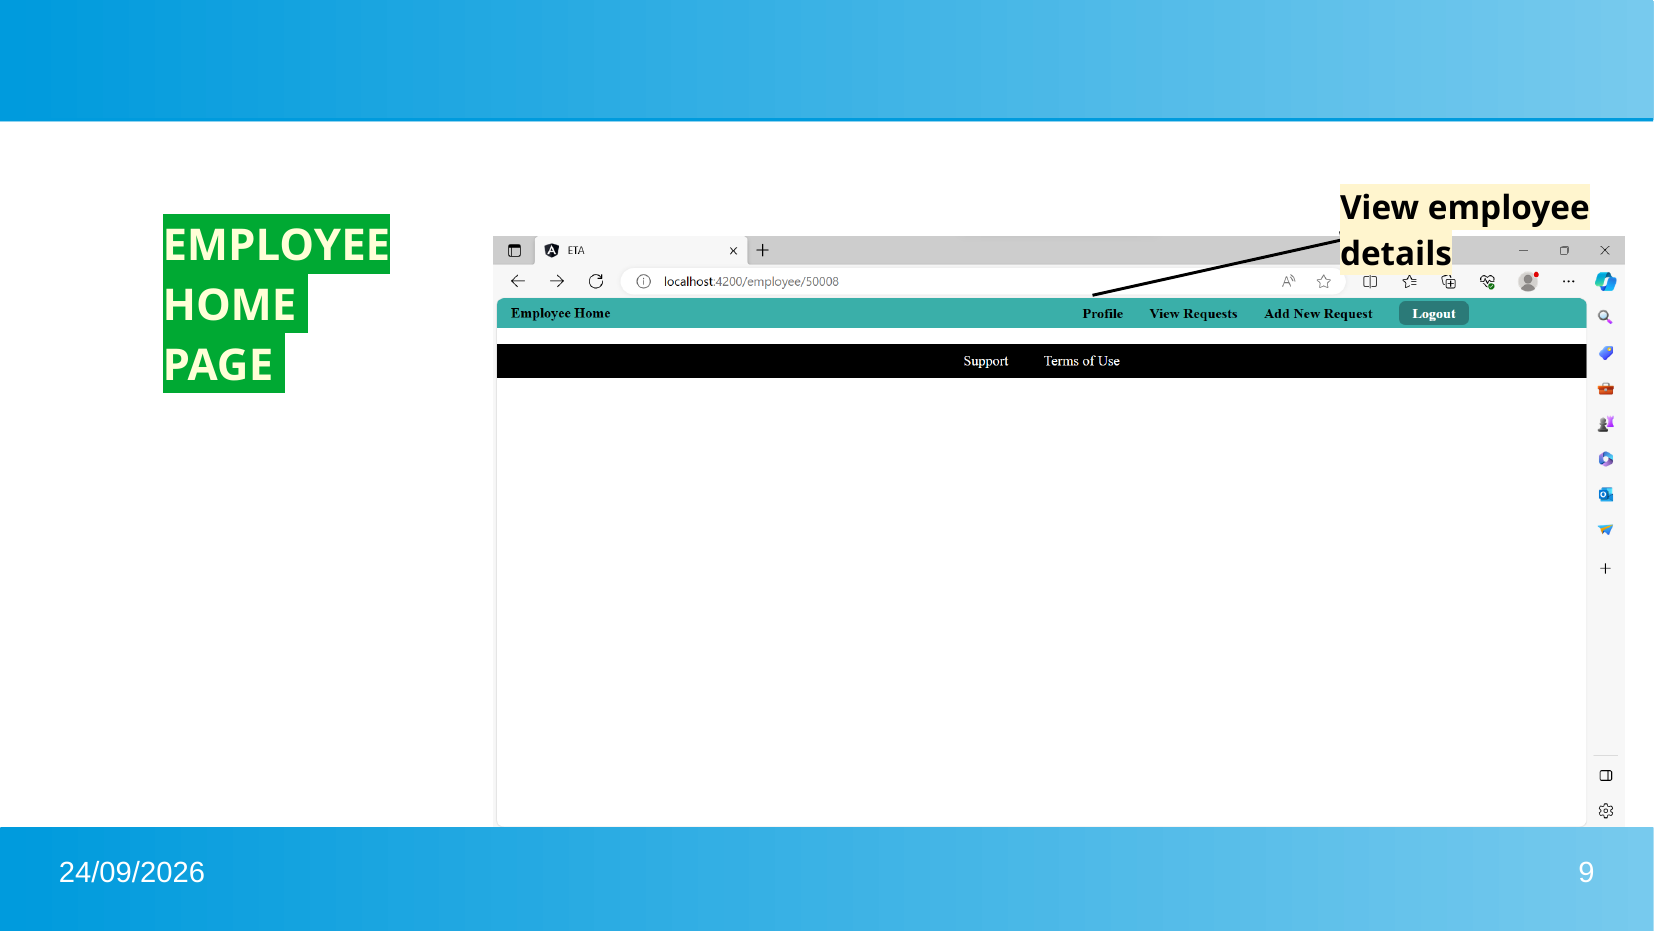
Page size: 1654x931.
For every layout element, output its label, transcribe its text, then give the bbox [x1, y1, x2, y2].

text_box View employee details [1325, 177, 1654, 237]
picture [493, 236, 1625, 827]
text_box EMPLOYEE HOME PAGE [147, 206, 473, 532]
